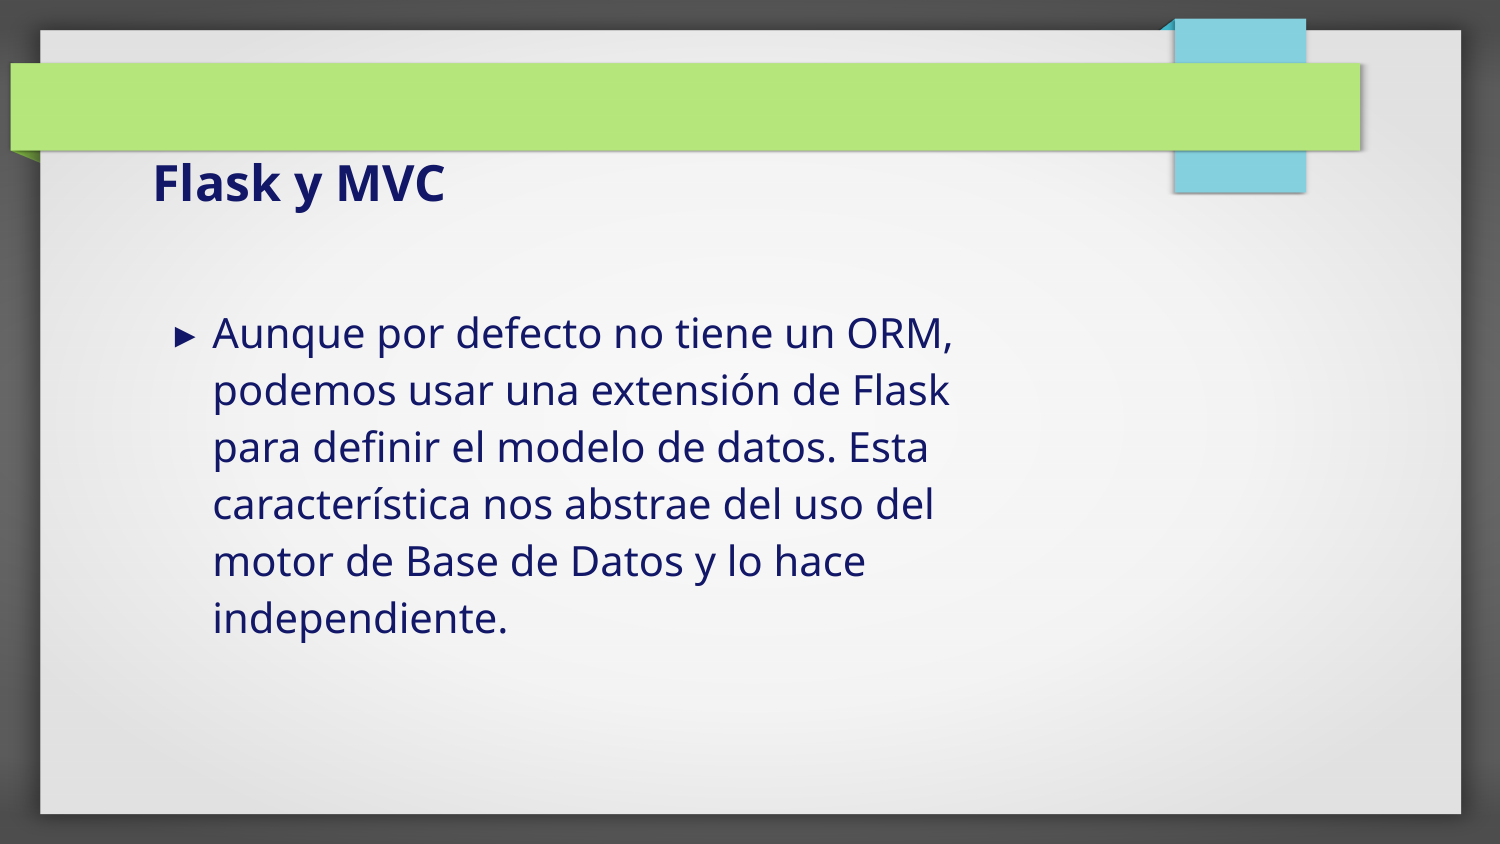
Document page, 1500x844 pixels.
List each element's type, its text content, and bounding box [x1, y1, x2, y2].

list Aunque por defecto no tiene un ORM, podemos usar una extensión de Flask para definir el modelo de datos. Esta característica nos abstrae del uso del motor de Base de Datos y lo hace independiente. [137, 246, 1011, 635]
title Flask y MVC [137, 146, 1011, 227]
picture [0, 0, 1500, 844]
